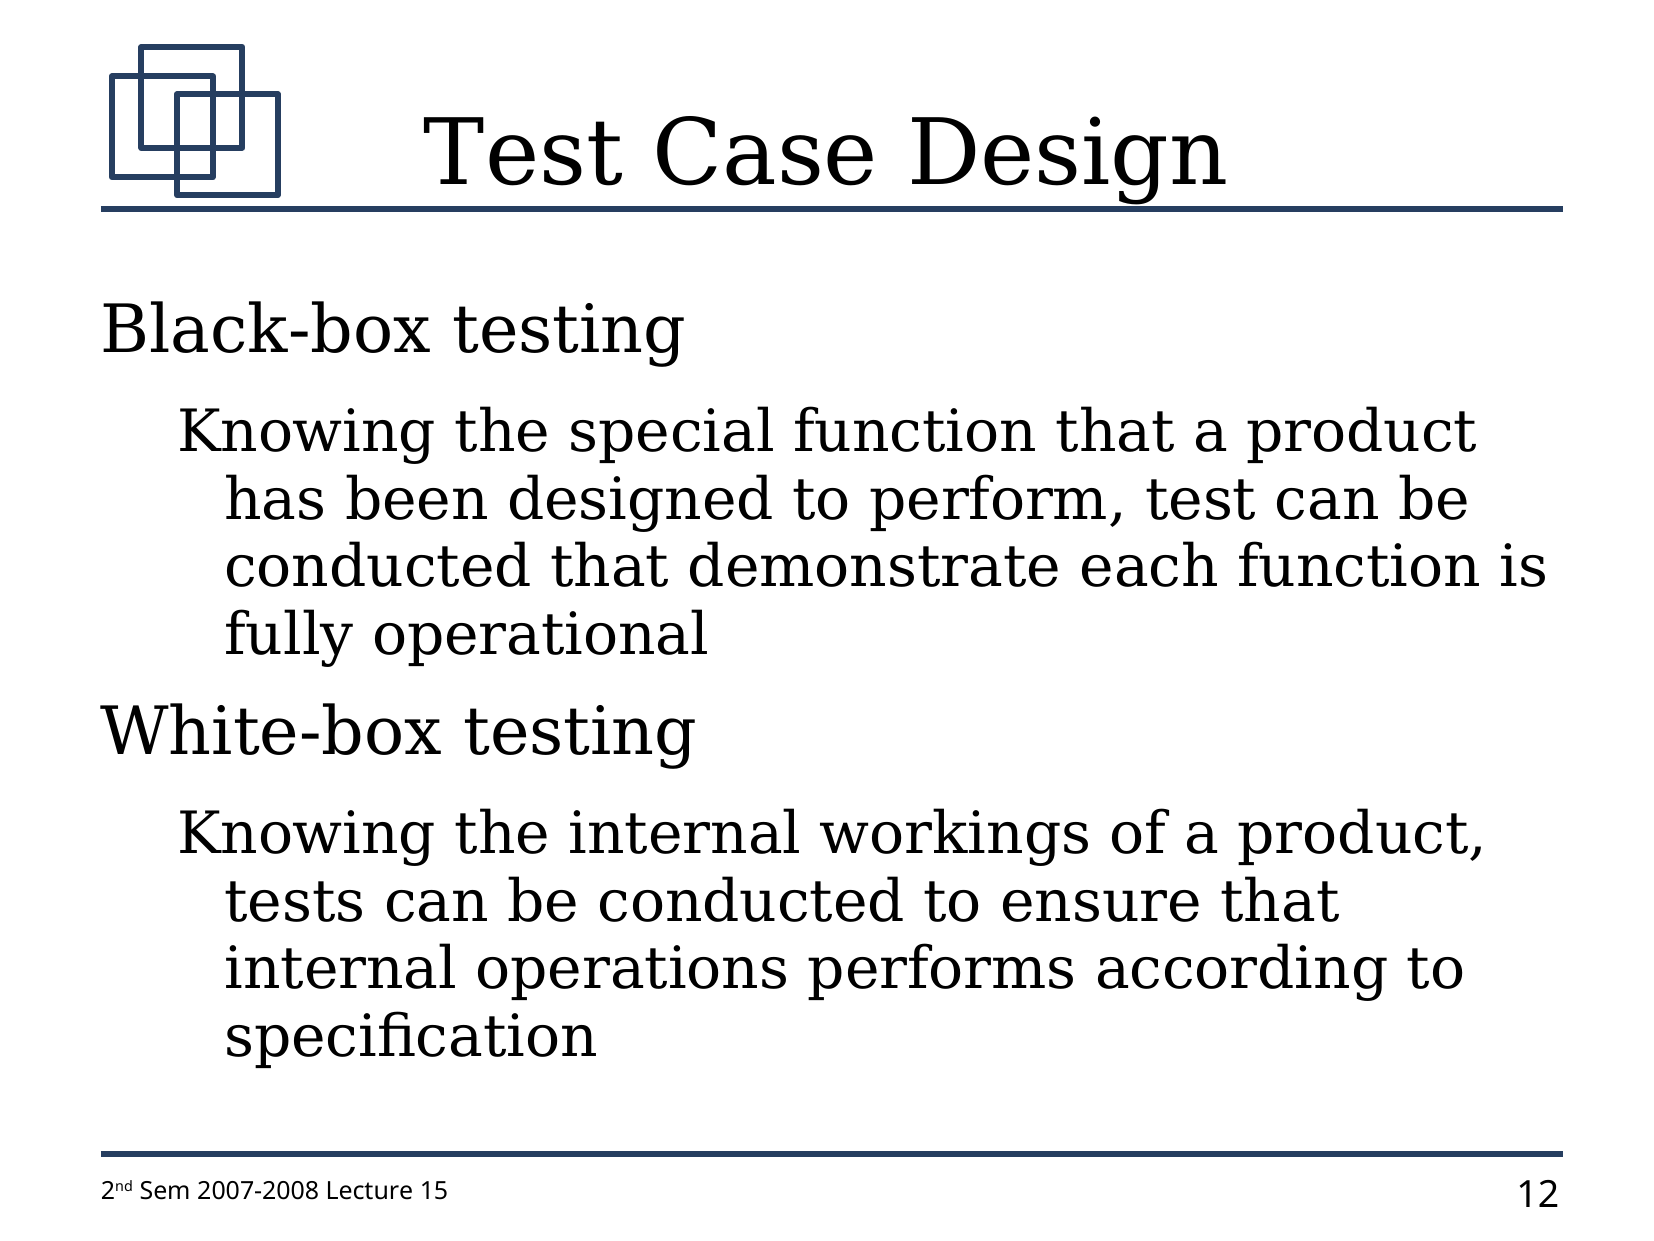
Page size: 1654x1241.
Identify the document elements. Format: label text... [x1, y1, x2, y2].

list Black-box testing Knowing the special function that a product has been designed to perform, test can be conducted that demonstrate each function is fully operational White-box testing Knowing the internal workings of a product, tests can be conducted to ensure that internal operations performs according to specification [82, 290, 1571, 1109]
title Test Case Design [82, 49, 1571, 257]
